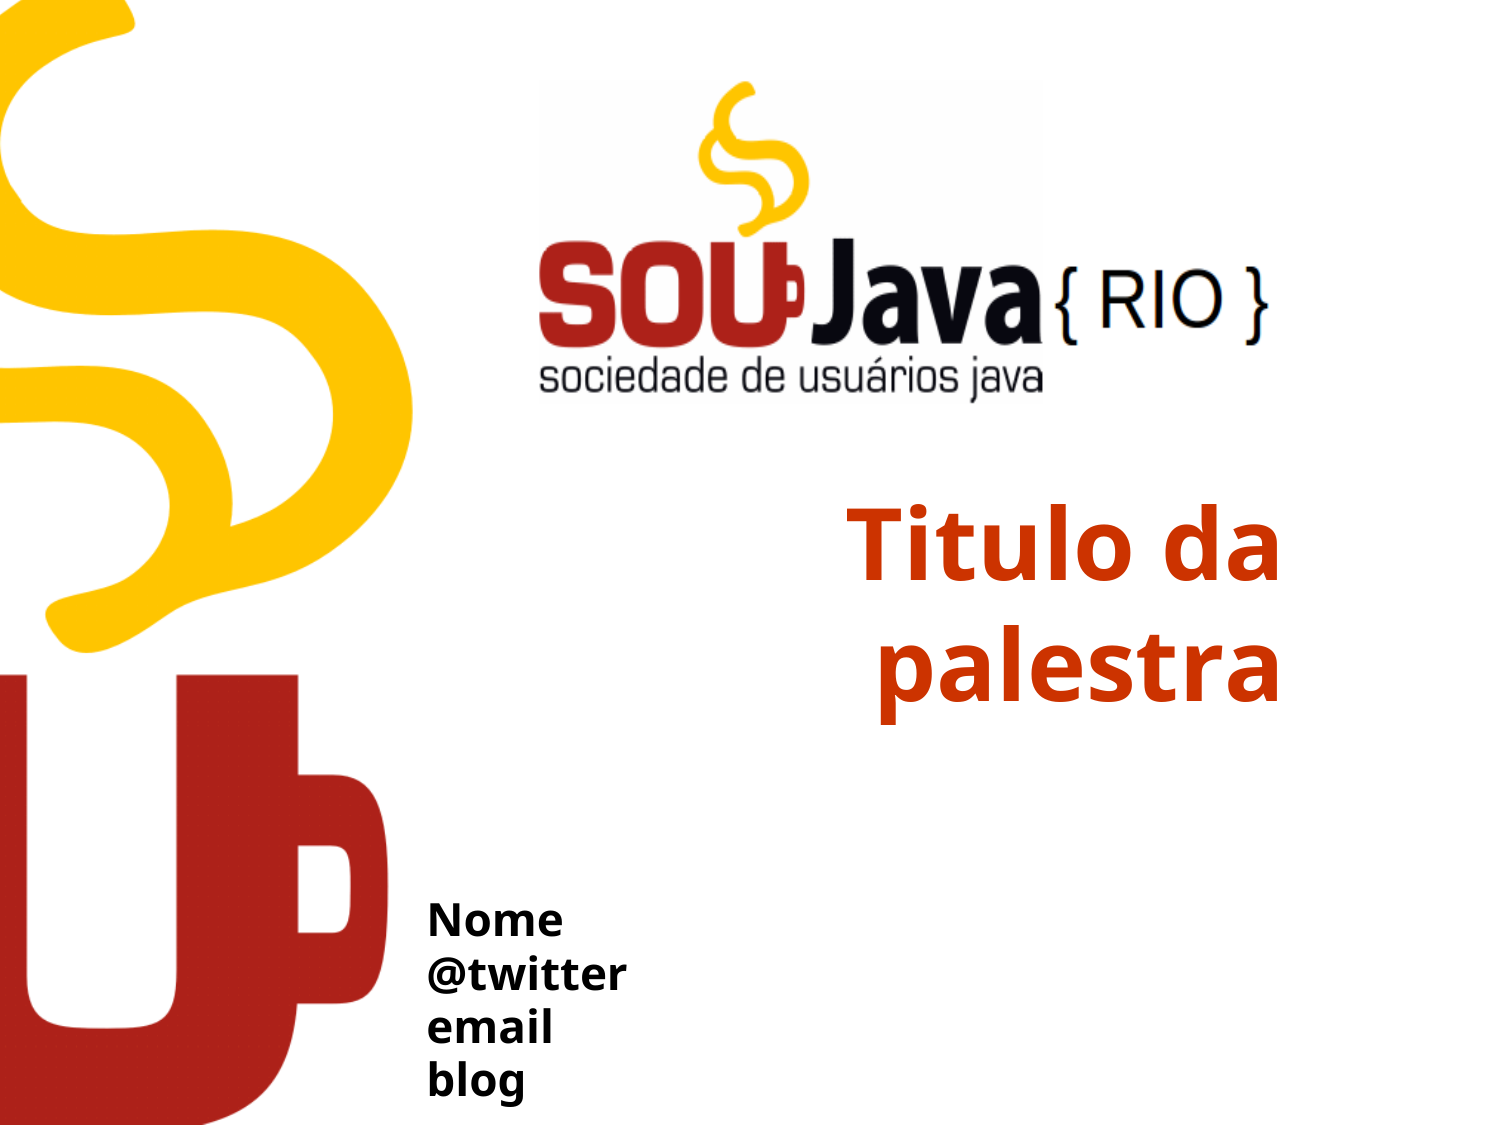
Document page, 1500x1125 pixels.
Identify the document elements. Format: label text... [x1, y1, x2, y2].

text_box Nome @twitter email blog [426, 891, 1500, 1108]
picture [510, 45, 1306, 476]
text_box Titulo da palestra [441, 475, 1301, 884]
picture [0, 0, 423, 1125]
